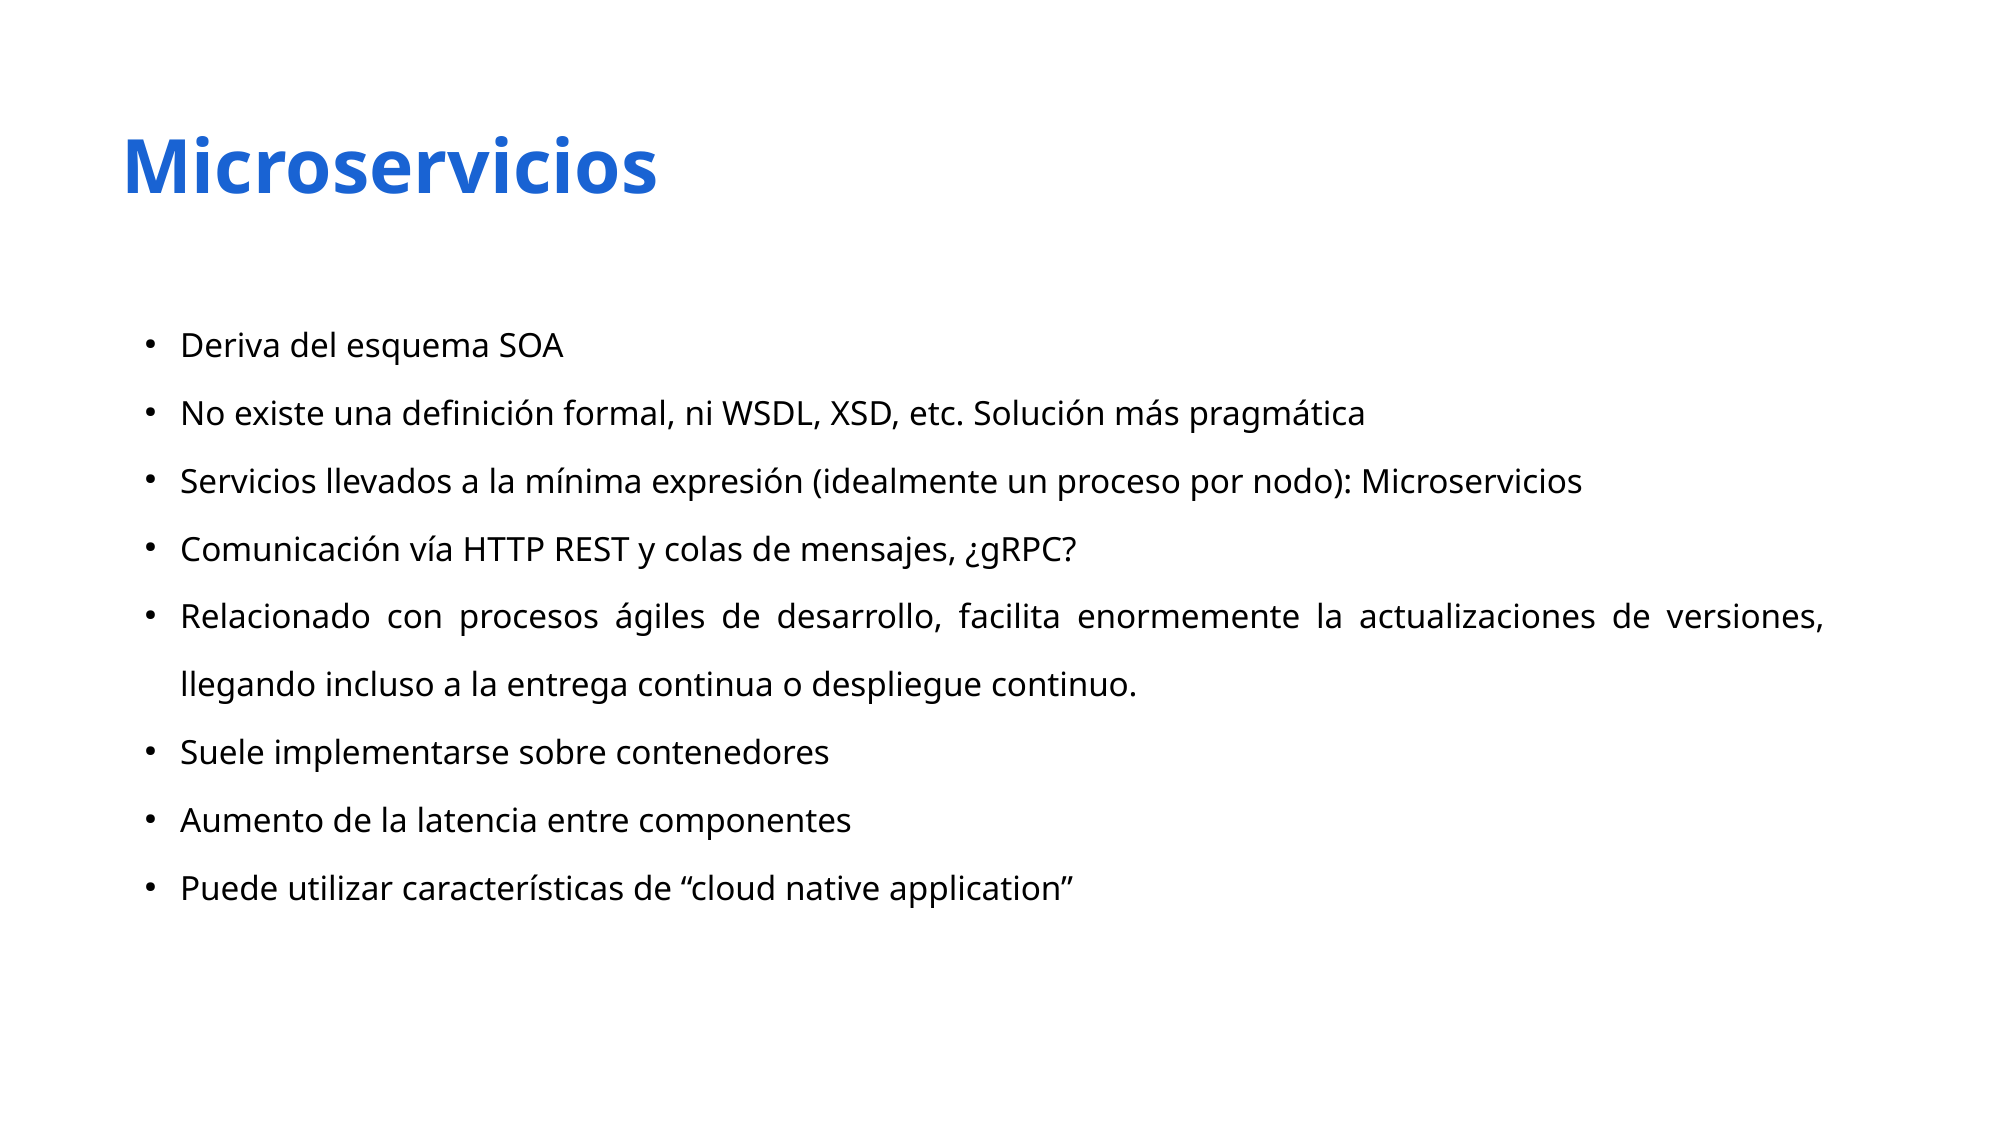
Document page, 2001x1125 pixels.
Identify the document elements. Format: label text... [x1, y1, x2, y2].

text_box Deriva del esquema SOA No existe una definición formal, ni WSDL, XSD, etc. Solución más pragmática Servicios llevados a la mínima expresión (idealmente un proceso por nodo): Microservicios Comunicación vía HTTP REST y colas de mensajes, ¿gRPC? Relacionado con procesos ágiles de desarrollo, facilita enormemente la actualizaciones de versiones, llegando incluso a la entrega continua o despliegue continuo. Suele implementarse sobre contenedores Aumento de la latencia entre componentes Puede utilizar características de “cloud native application” [129, 292, 1843, 827]
text_box Microservicios [106, 106, 1878, 293]
